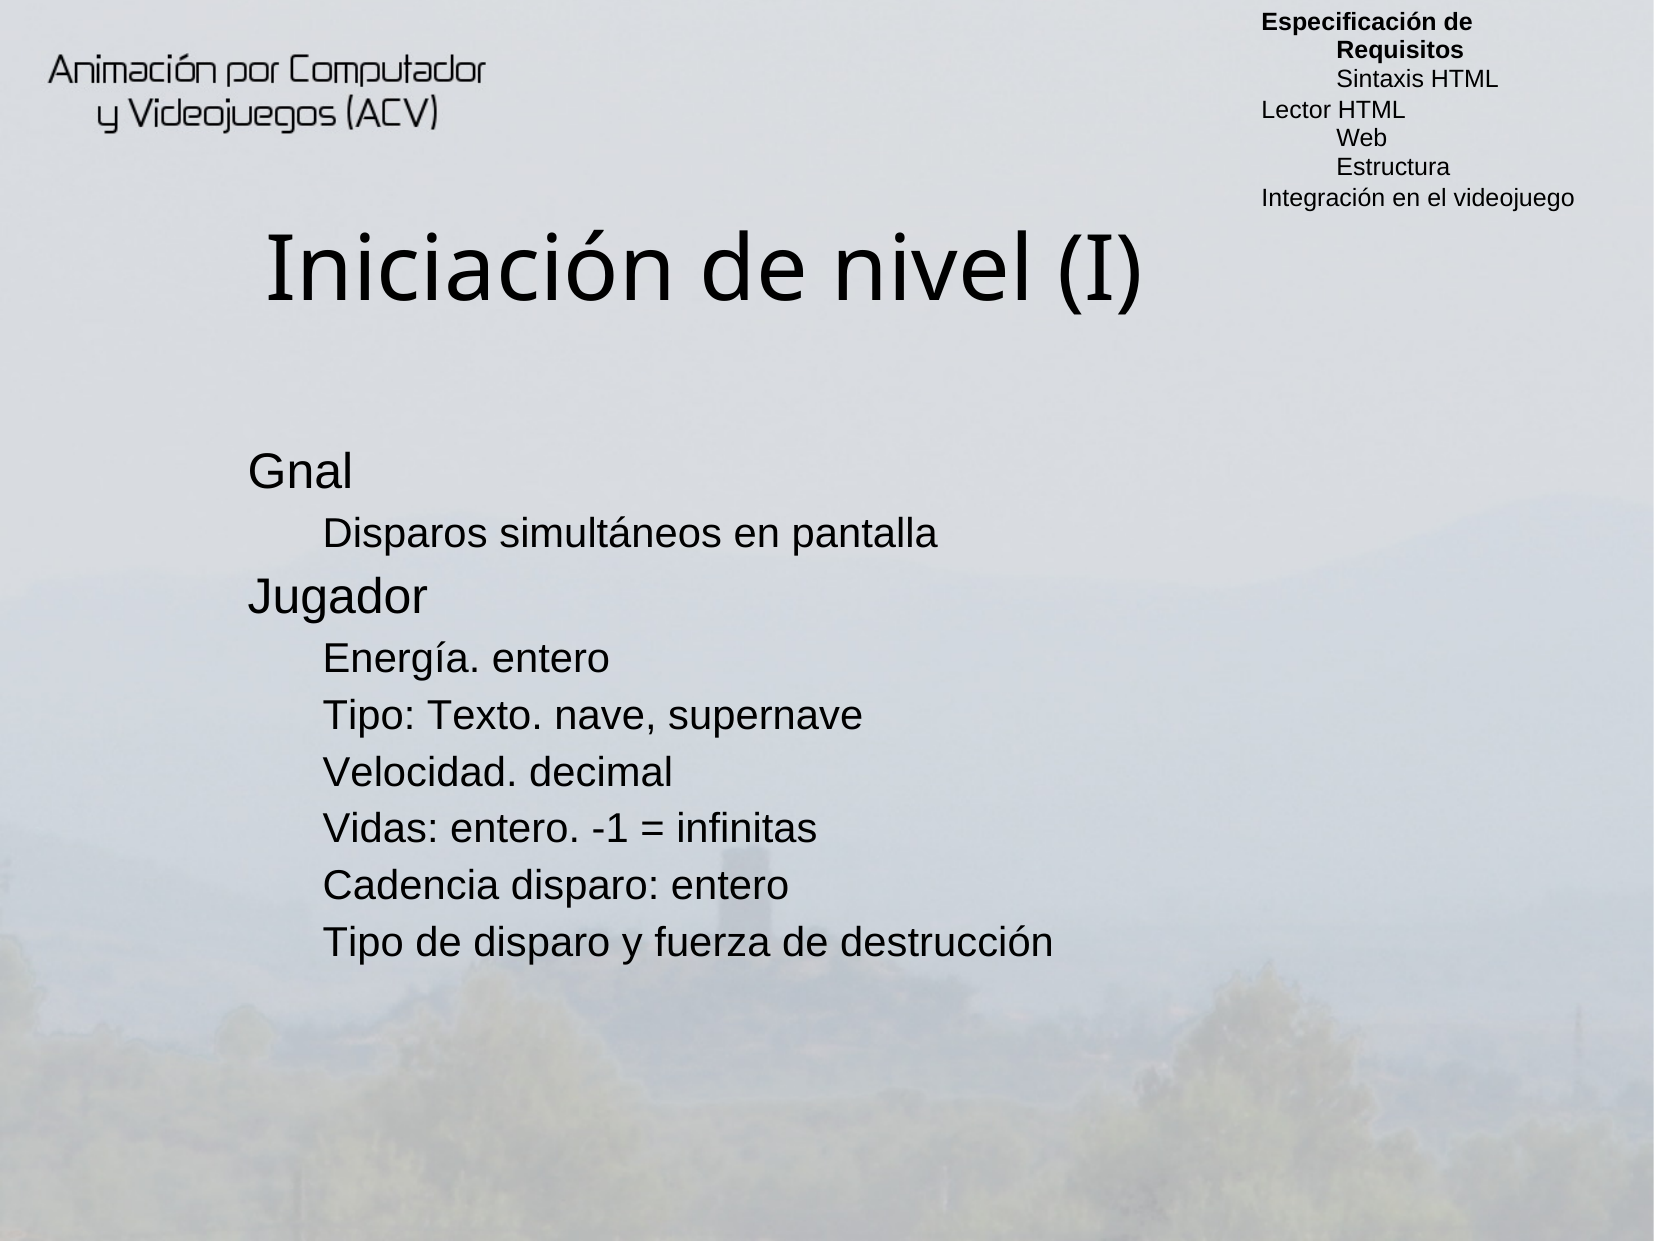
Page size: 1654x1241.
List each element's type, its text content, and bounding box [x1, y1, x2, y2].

title Iniciación de nivel (I) [82, 169, 1327, 362]
list Gnal Disparos simultáneos en pantalla Jugador Energía. entero Tipo: Texto. nave, supernave Velocidad. decimal Vidas: entero. -1 = infinitas Cadencia disparo: entero Tipo de disparo y fuerza de destrucción [82, 358, 1595, 1164]
picture [0, 0, 1654, 1241]
text_box Especificación de Requisitos Sintaxis HTML Lector HTML Web Estructura Integración en el videojuego [1171, 0, 1653, 326]
